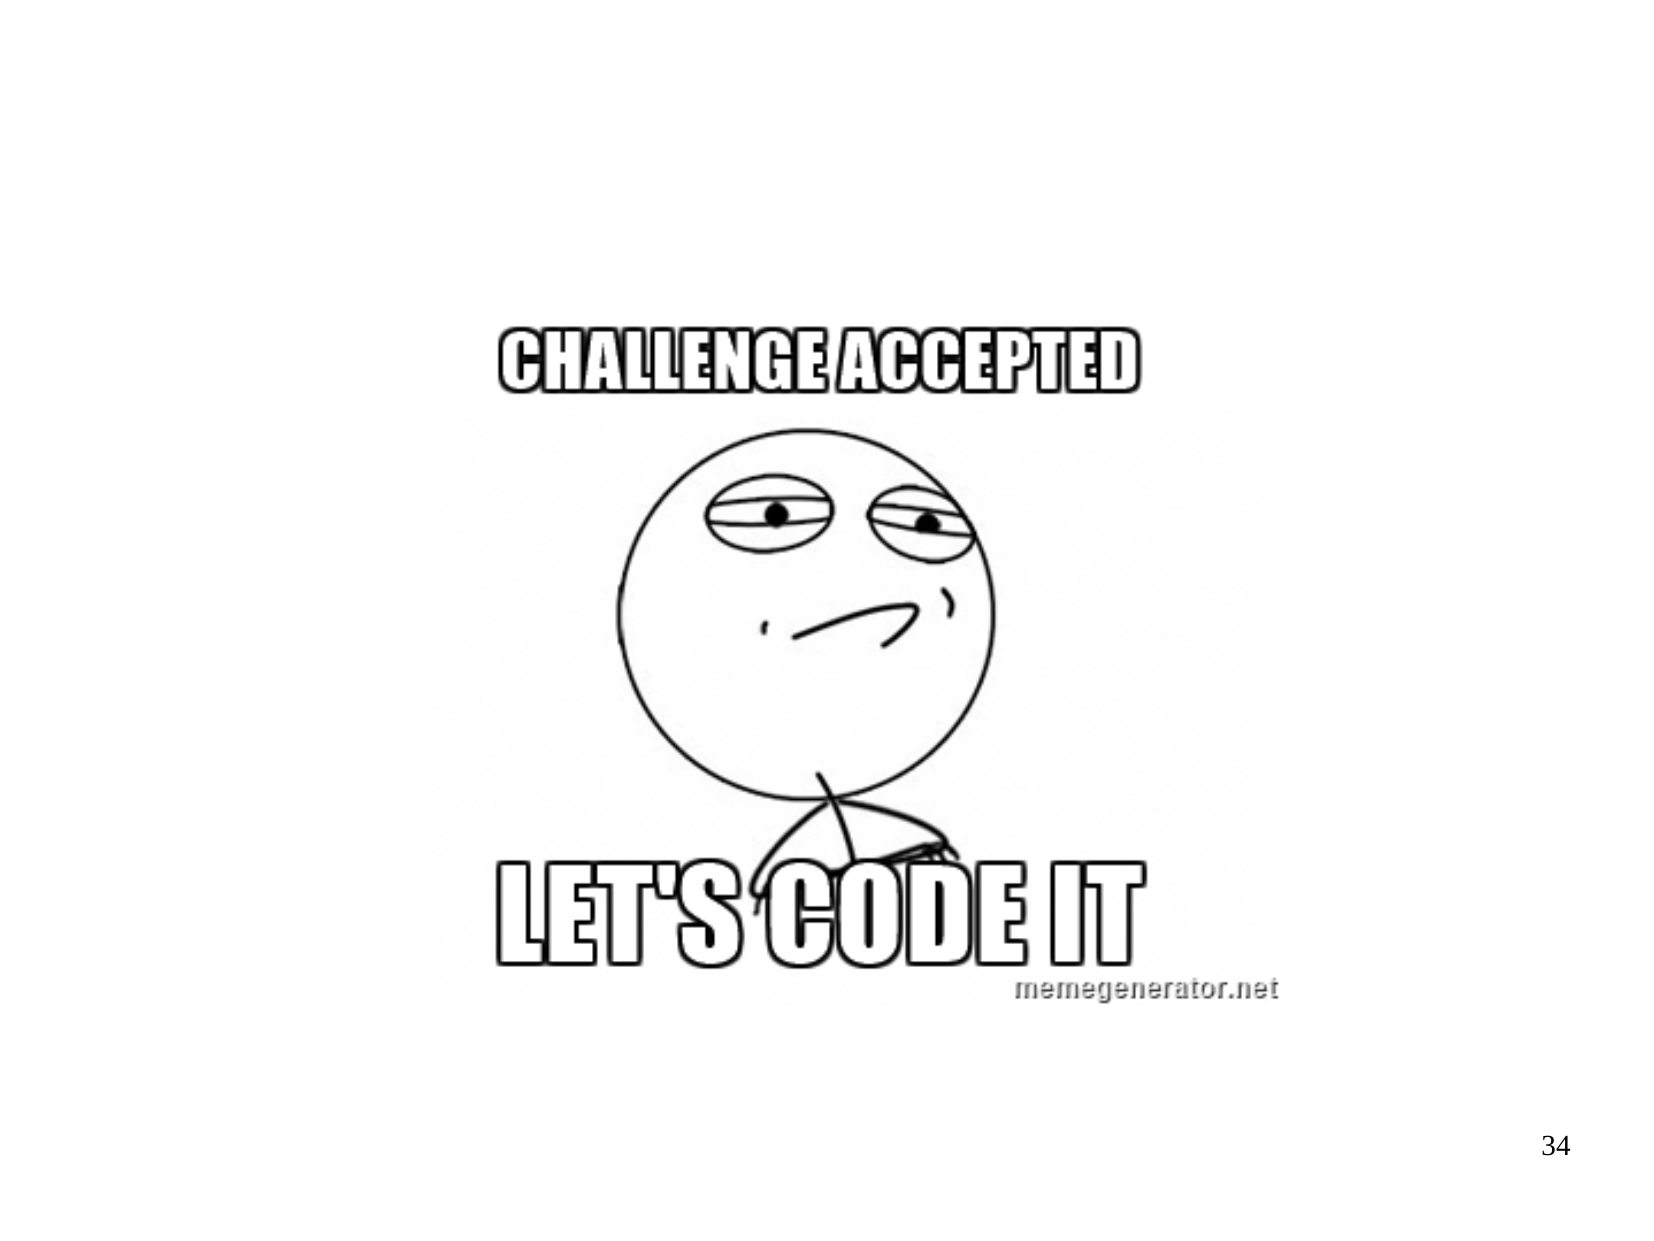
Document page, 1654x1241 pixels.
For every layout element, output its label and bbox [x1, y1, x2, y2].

picture [361, 316, 1281, 1006]
